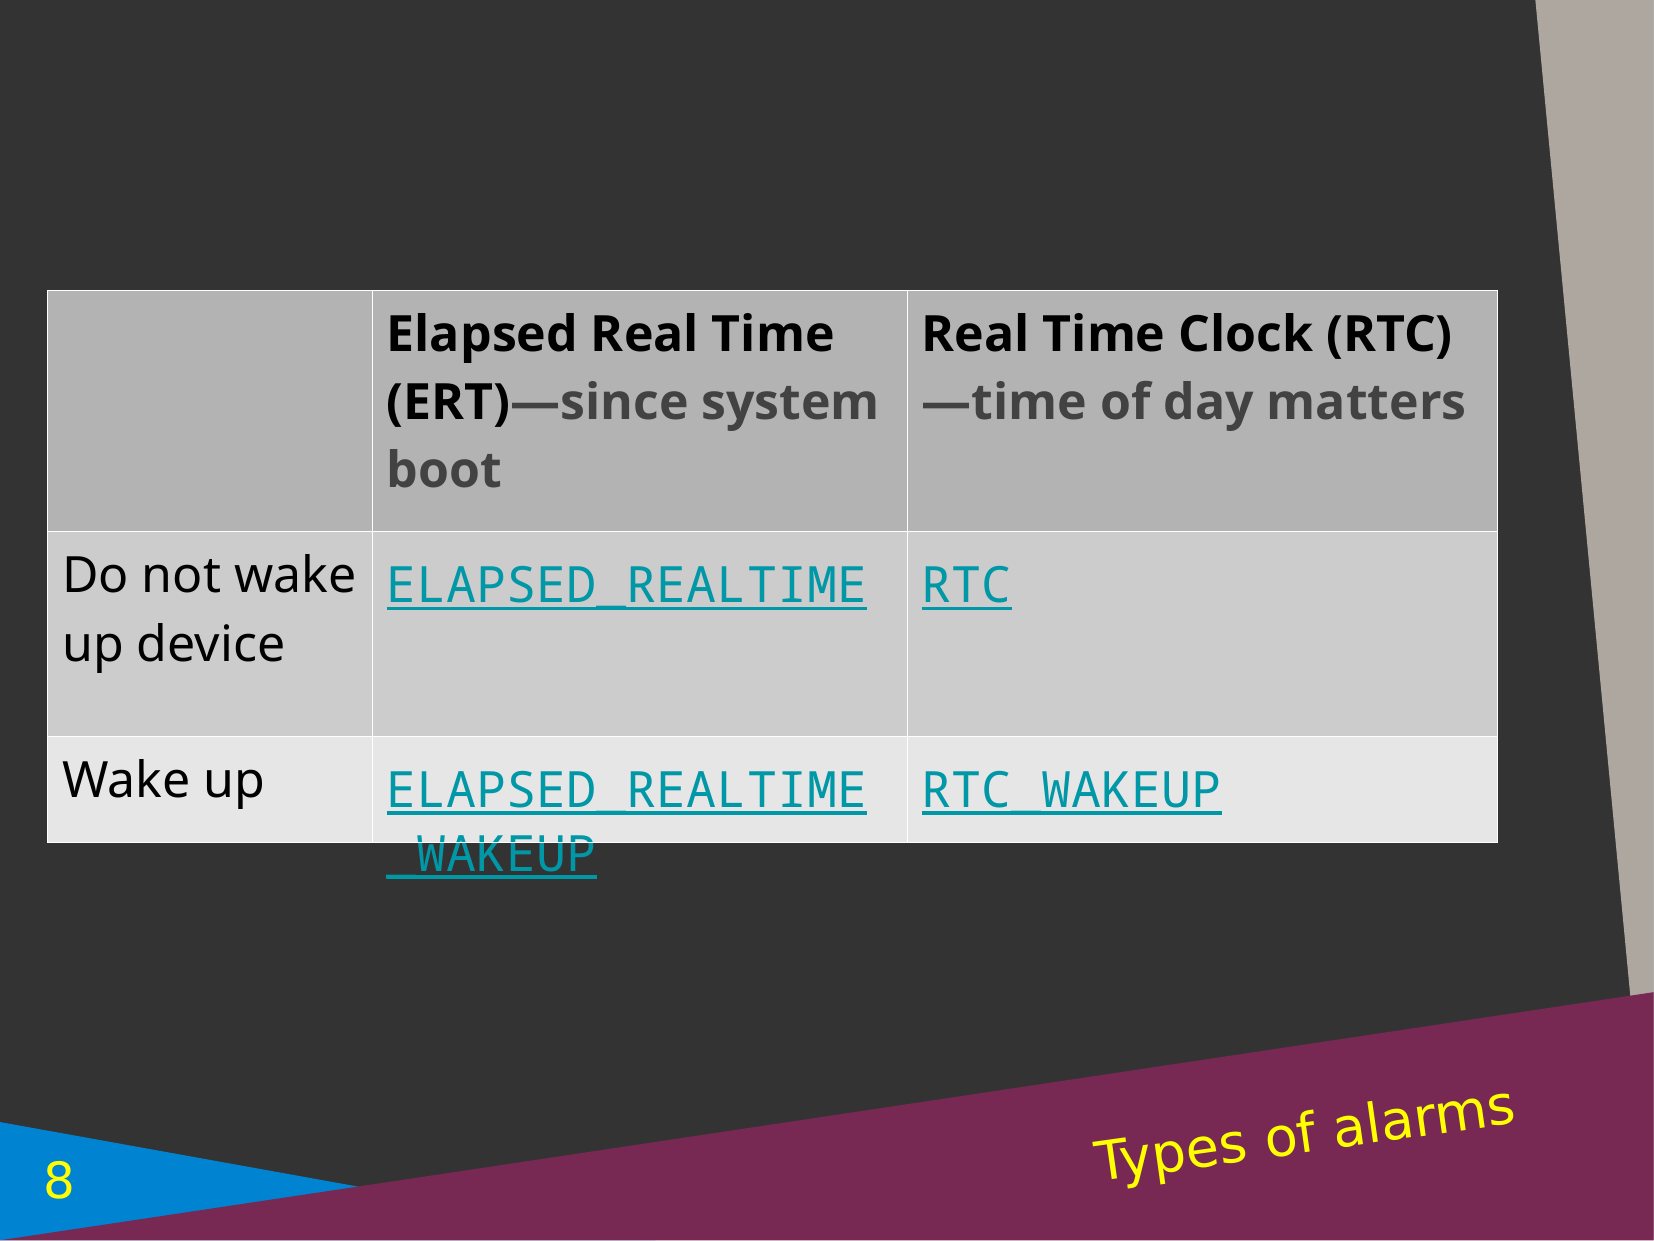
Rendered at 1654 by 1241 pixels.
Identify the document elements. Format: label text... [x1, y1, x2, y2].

table_header [48, 291, 372, 531]
table_header Real Time Clock (RTC)—time of day matters [908, 291, 1497, 531]
table_cell Do not wake up device [48, 532, 372, 736]
table_cell RTC_WAKEUP [908, 737, 1497, 842]
title Types of alarms [956, 995, 1654, 1241]
table_cell Wake up [48, 737, 372, 842]
table_cell ELAPSED_REALTIME [373, 532, 907, 736]
table_cell ELAPSED_REALTIME_WAKEUP [373, 737, 907, 842]
table_cell RTC [908, 532, 1497, 736]
table_header Elapsed Real Time (ERT)—since system boot [373, 291, 907, 531]
